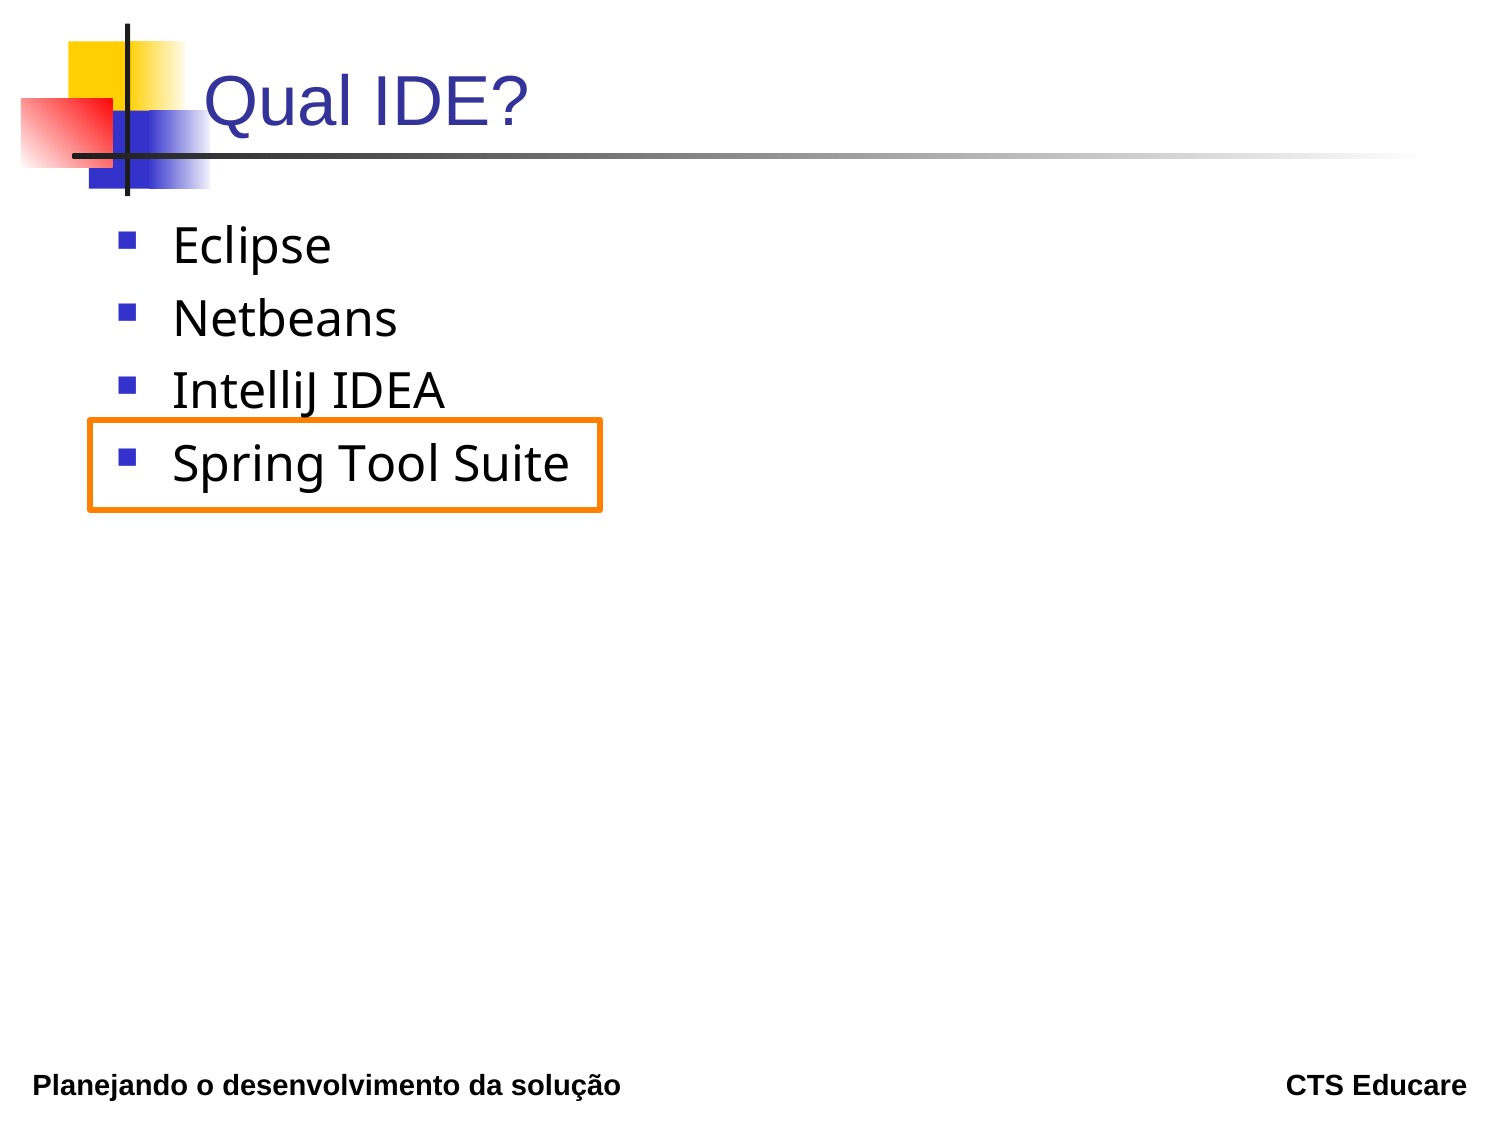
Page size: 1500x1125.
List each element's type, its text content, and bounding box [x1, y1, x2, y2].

list Eclipse Netbeans IntelliJ IDEA Spring Tool Suite [100, 206, 1447, 1024]
title Qual IDE? [188, 46, 1468, 149]
text_box [90, 420, 100, 511]
